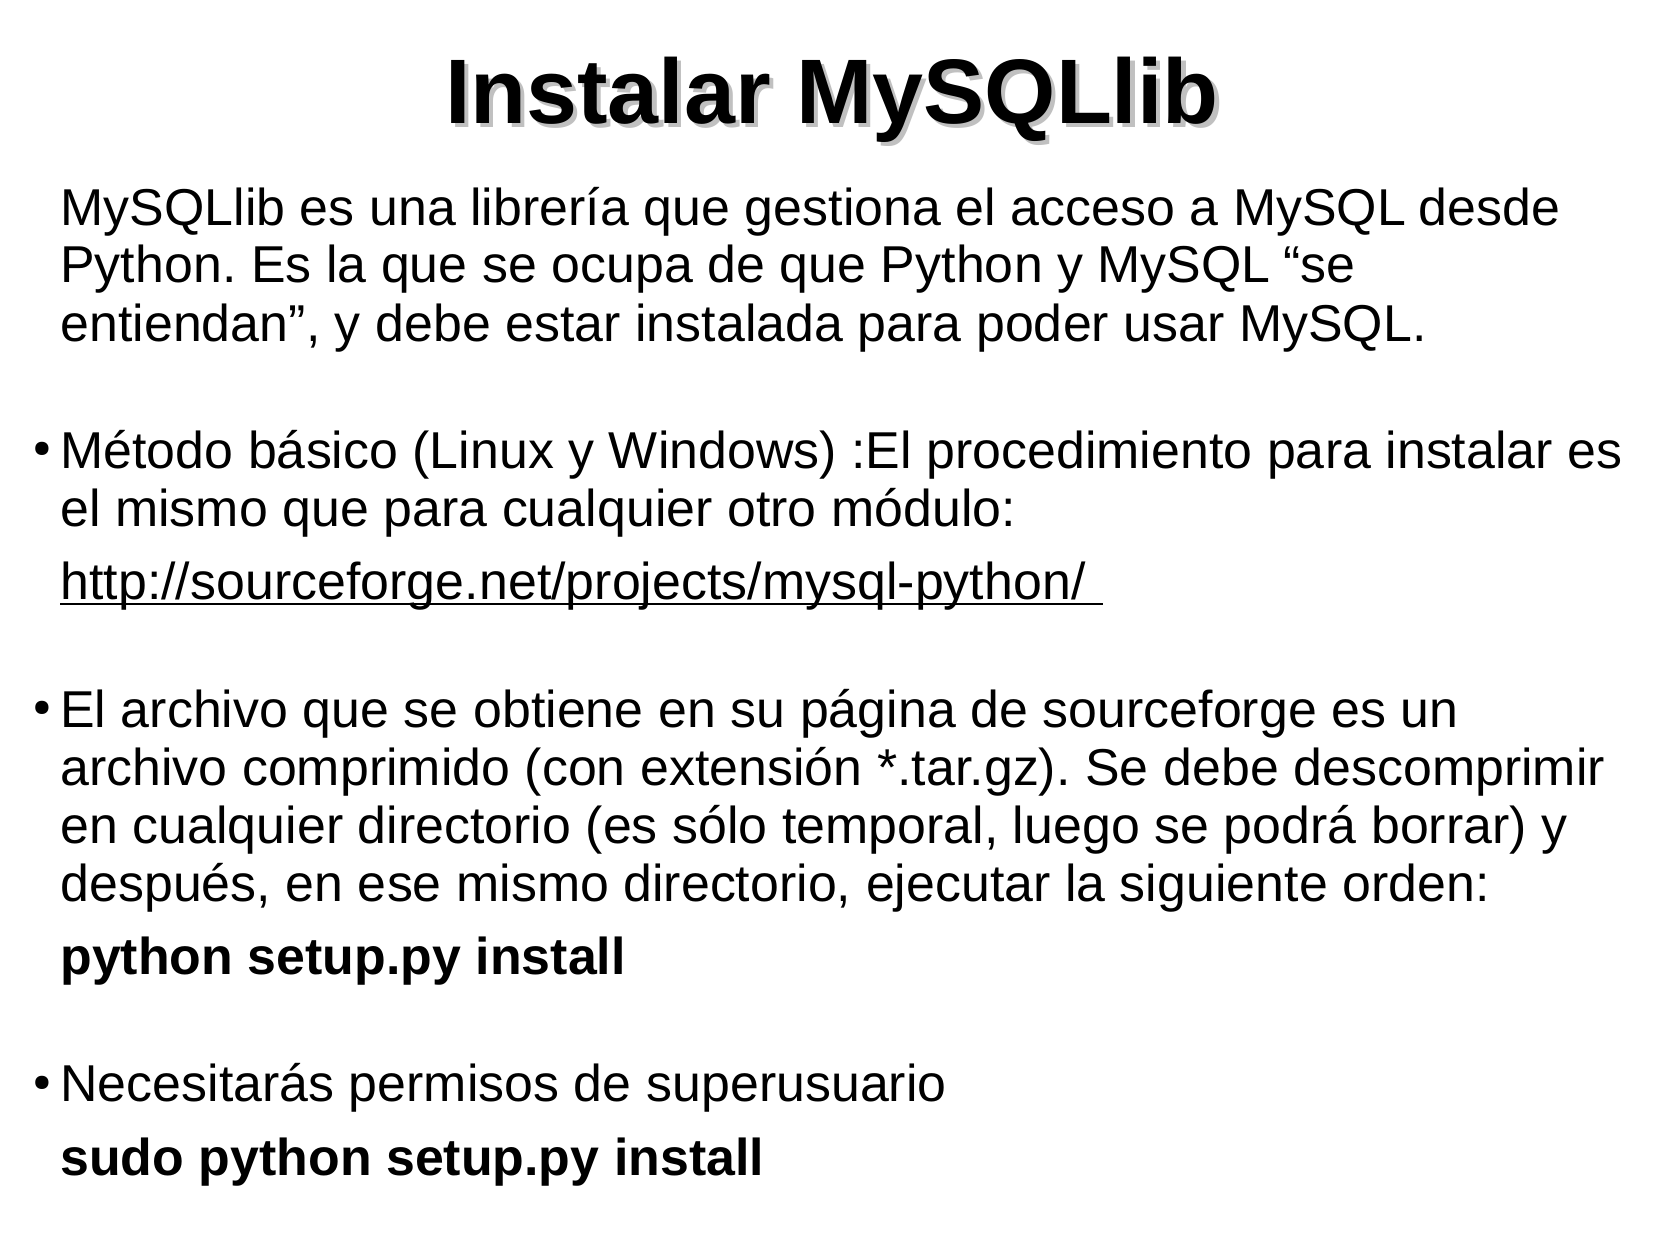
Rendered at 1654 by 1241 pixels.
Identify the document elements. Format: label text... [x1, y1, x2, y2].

list MySQLlib es una librería que gestiona el acceso a MySQL desde Python. Es la que se ocupa de que Python y MySQL “se entiendan”, y debe estar instalada para poder usar MySQL. Método básico (Linux y Windows) :El procedimiento para instalar es el mismo que para cualquier otro módulo: http://sourceforge.net/projects/mysql-python/ El archivo que se obtiene en su página de sourceforge es un archivo comprimido (con extensión *.tar.gz). Se debe descomprimir en cualquier directorio (es sólo temporal, luego se podrá borrar) y después, en ese mismo directorio, ejecutar la siguiente orden: python setup.py install Necesitarás permisos de superusuario sudo python setup.py install [23, 177, 1630, 1199]
title Instalar MySQLlib [70, 0, 1559, 177]
